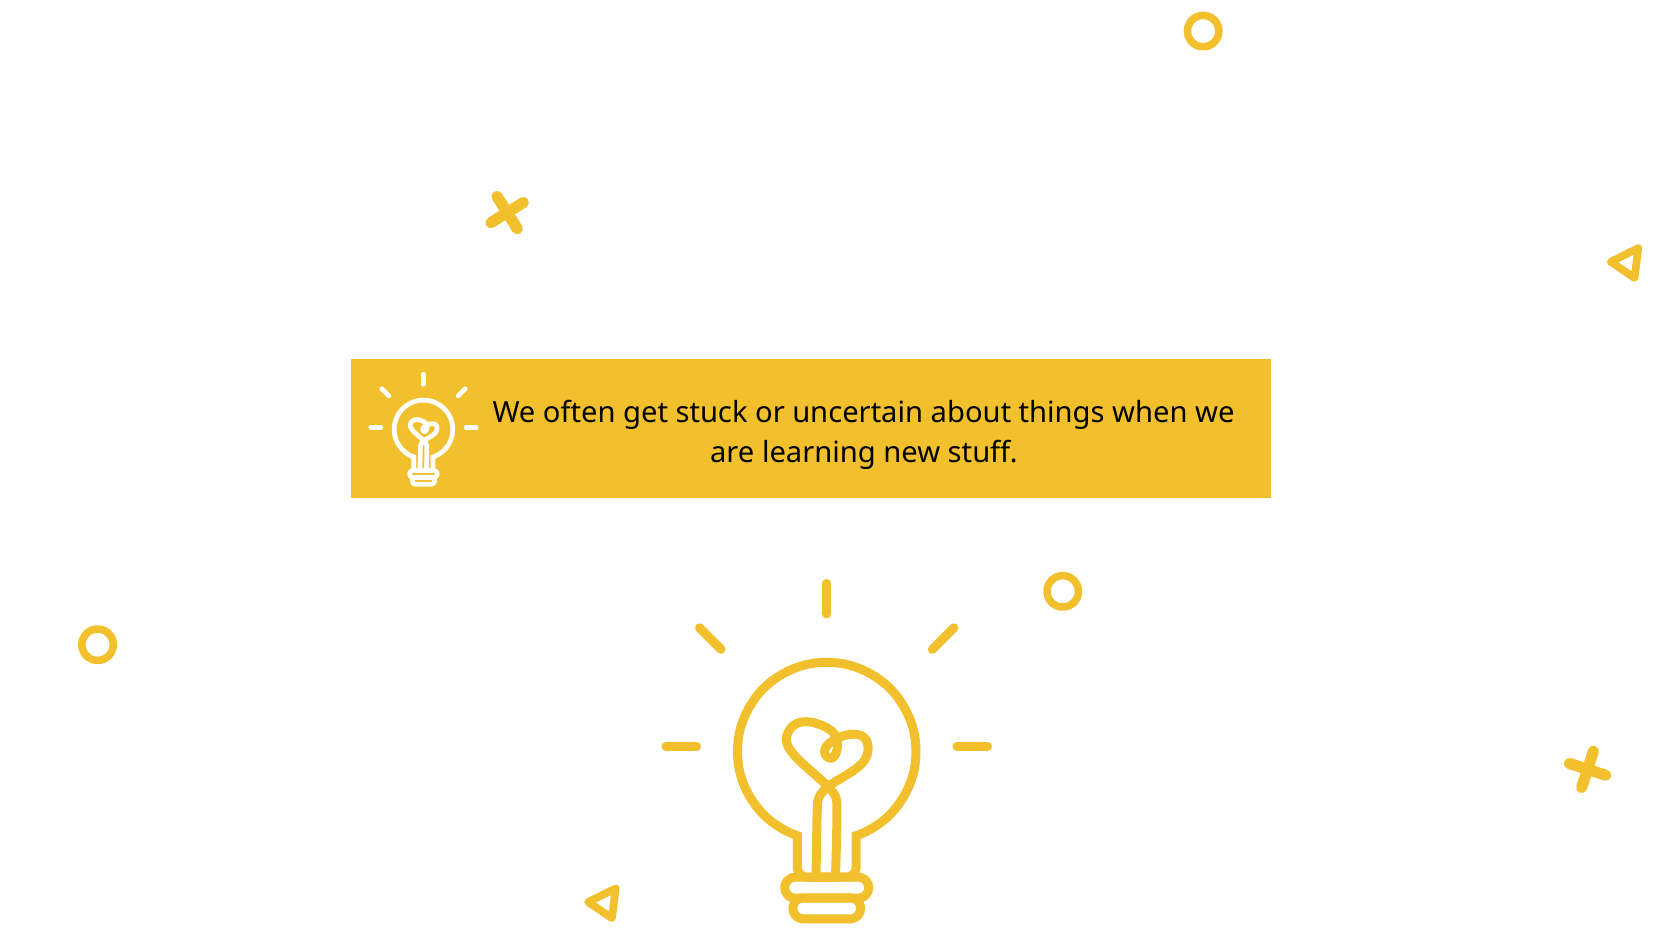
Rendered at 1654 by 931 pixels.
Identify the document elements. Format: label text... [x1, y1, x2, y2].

text_box We often get stuck or uncertain about things when we are learning new stuff. [487, 339, 1241, 523]
